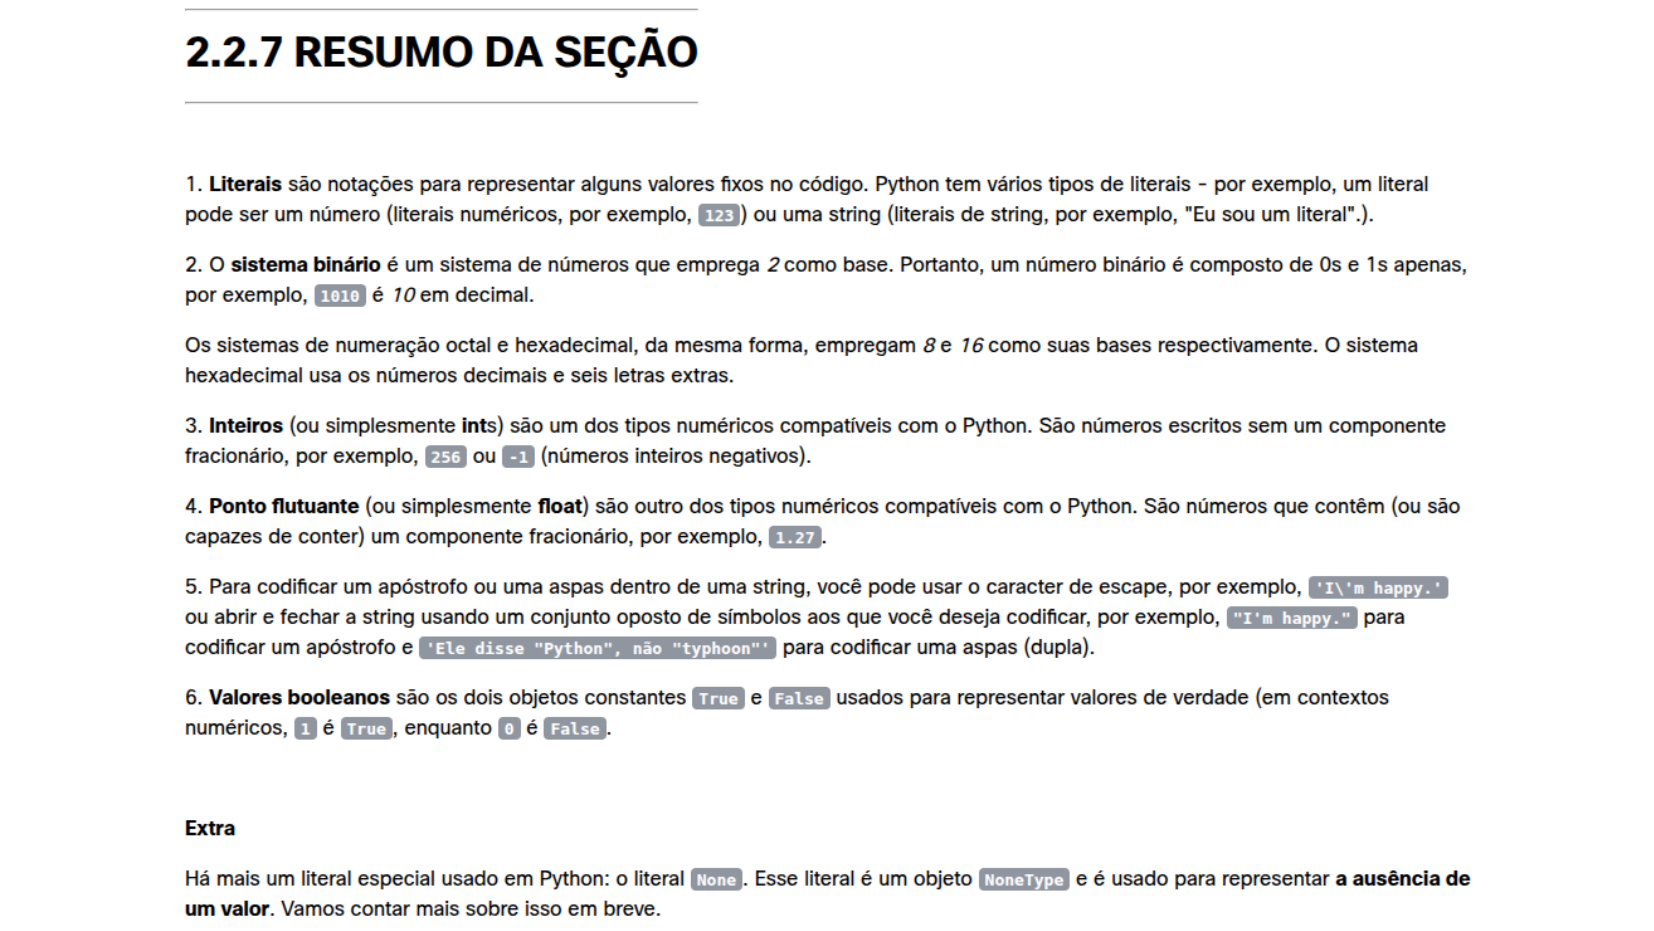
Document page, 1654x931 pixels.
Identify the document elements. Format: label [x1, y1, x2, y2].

picture [170, 0, 1485, 931]
